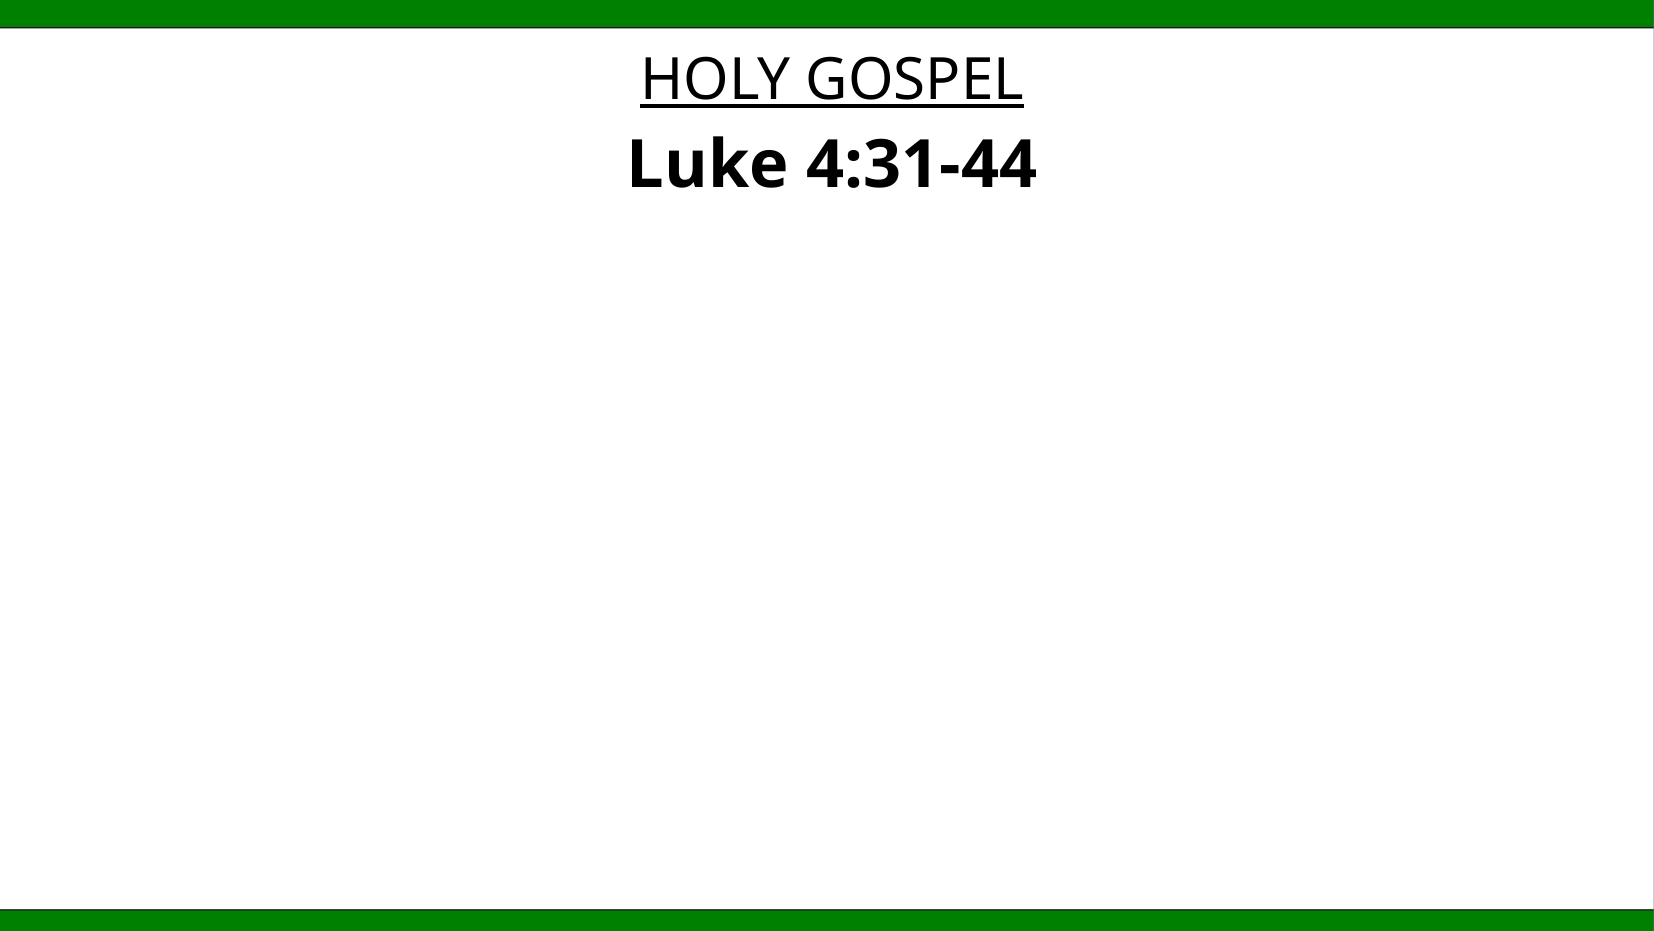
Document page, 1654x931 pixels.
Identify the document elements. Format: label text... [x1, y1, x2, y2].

picture [0, 0, 1654, 931]
text_box HOLY GOSPEL Luke 4:31-44 [90, 30, 1576, 211]
